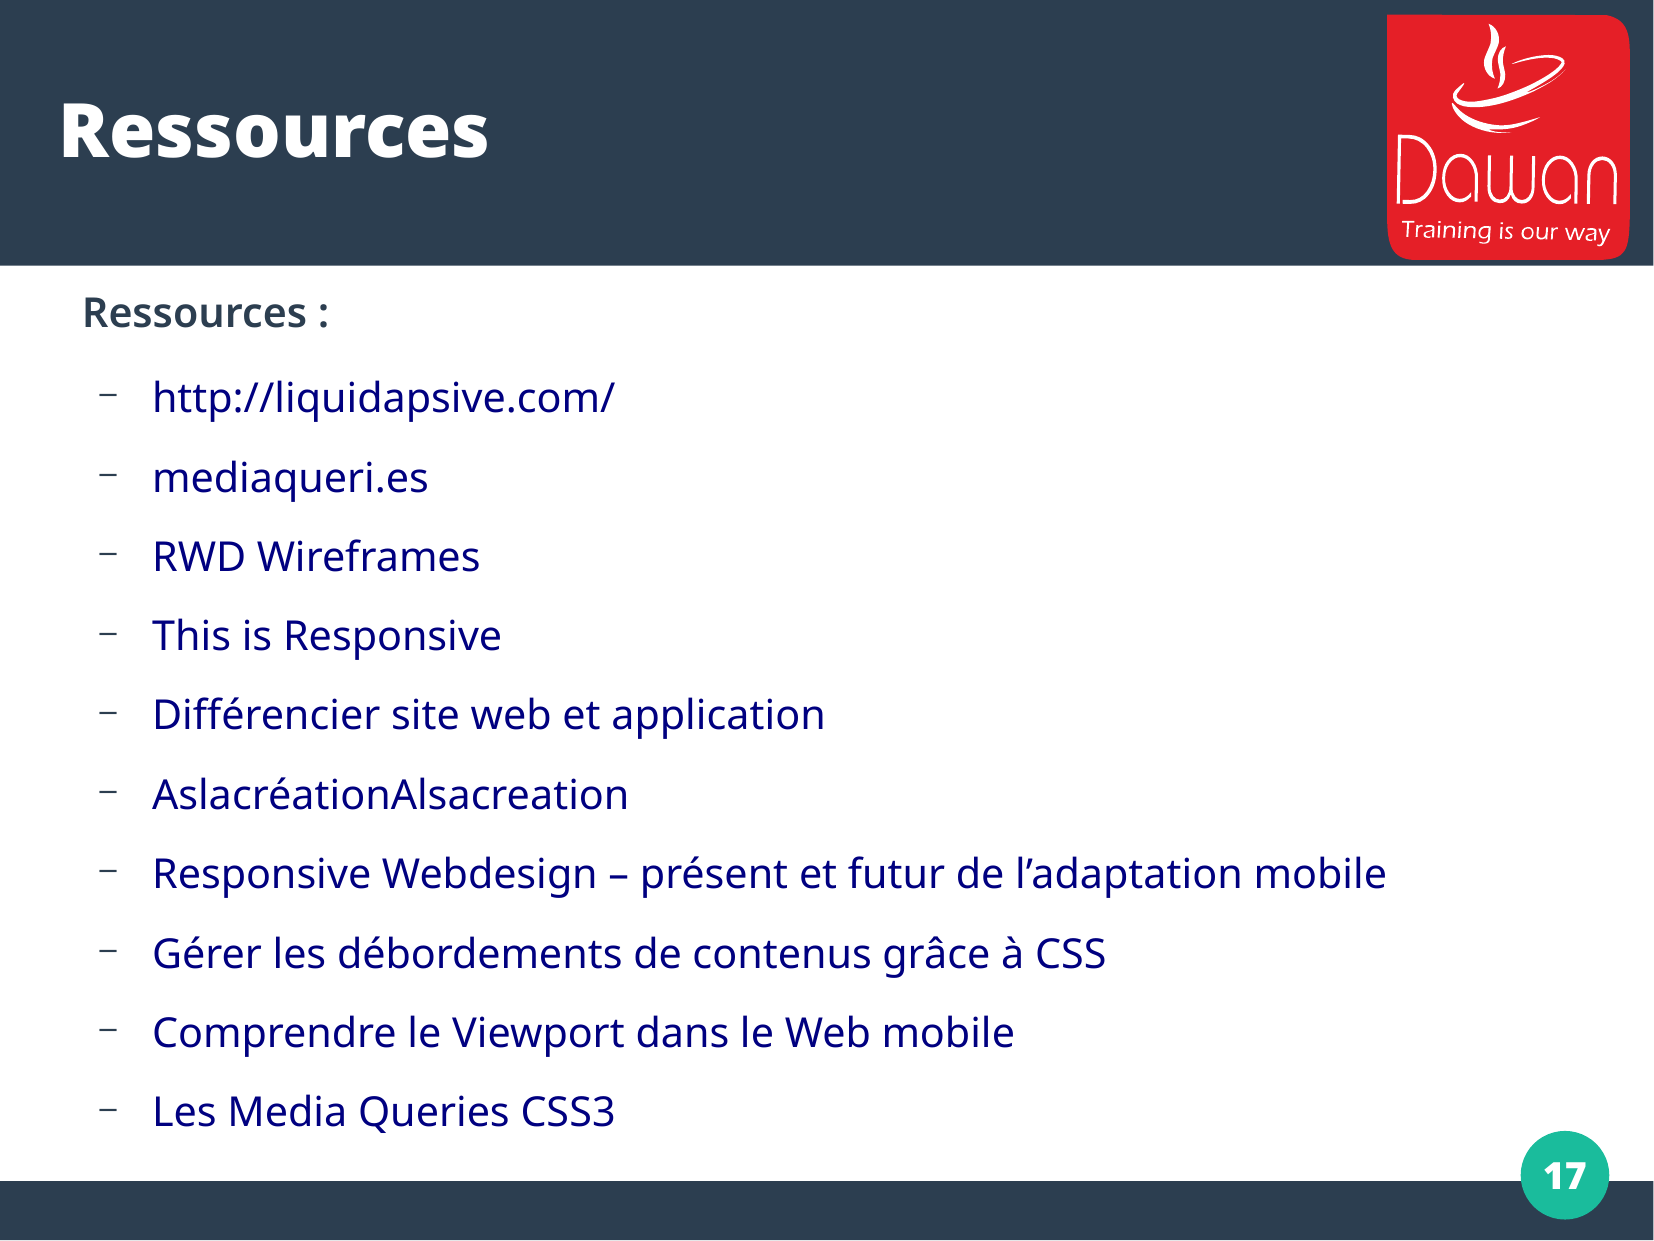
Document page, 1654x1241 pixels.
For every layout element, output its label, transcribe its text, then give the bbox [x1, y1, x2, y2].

list Ressources : http://liquidapsive.com/ mediaqueri.es RWD Wireframes This is Responsive Différencier site web et application AslacréationAlsacreation Responsive Webdesign – présent et futur de l’adaptation mobile Gérer les débordements de contenus grâce à CSS Comprendre le Viewport dans le Web mobile Les Media Queries CSS3 [11, 283, 1595, 1152]
picture [1387, 14, 1630, 260]
title Ressources [59, 49, 1387, 207]
